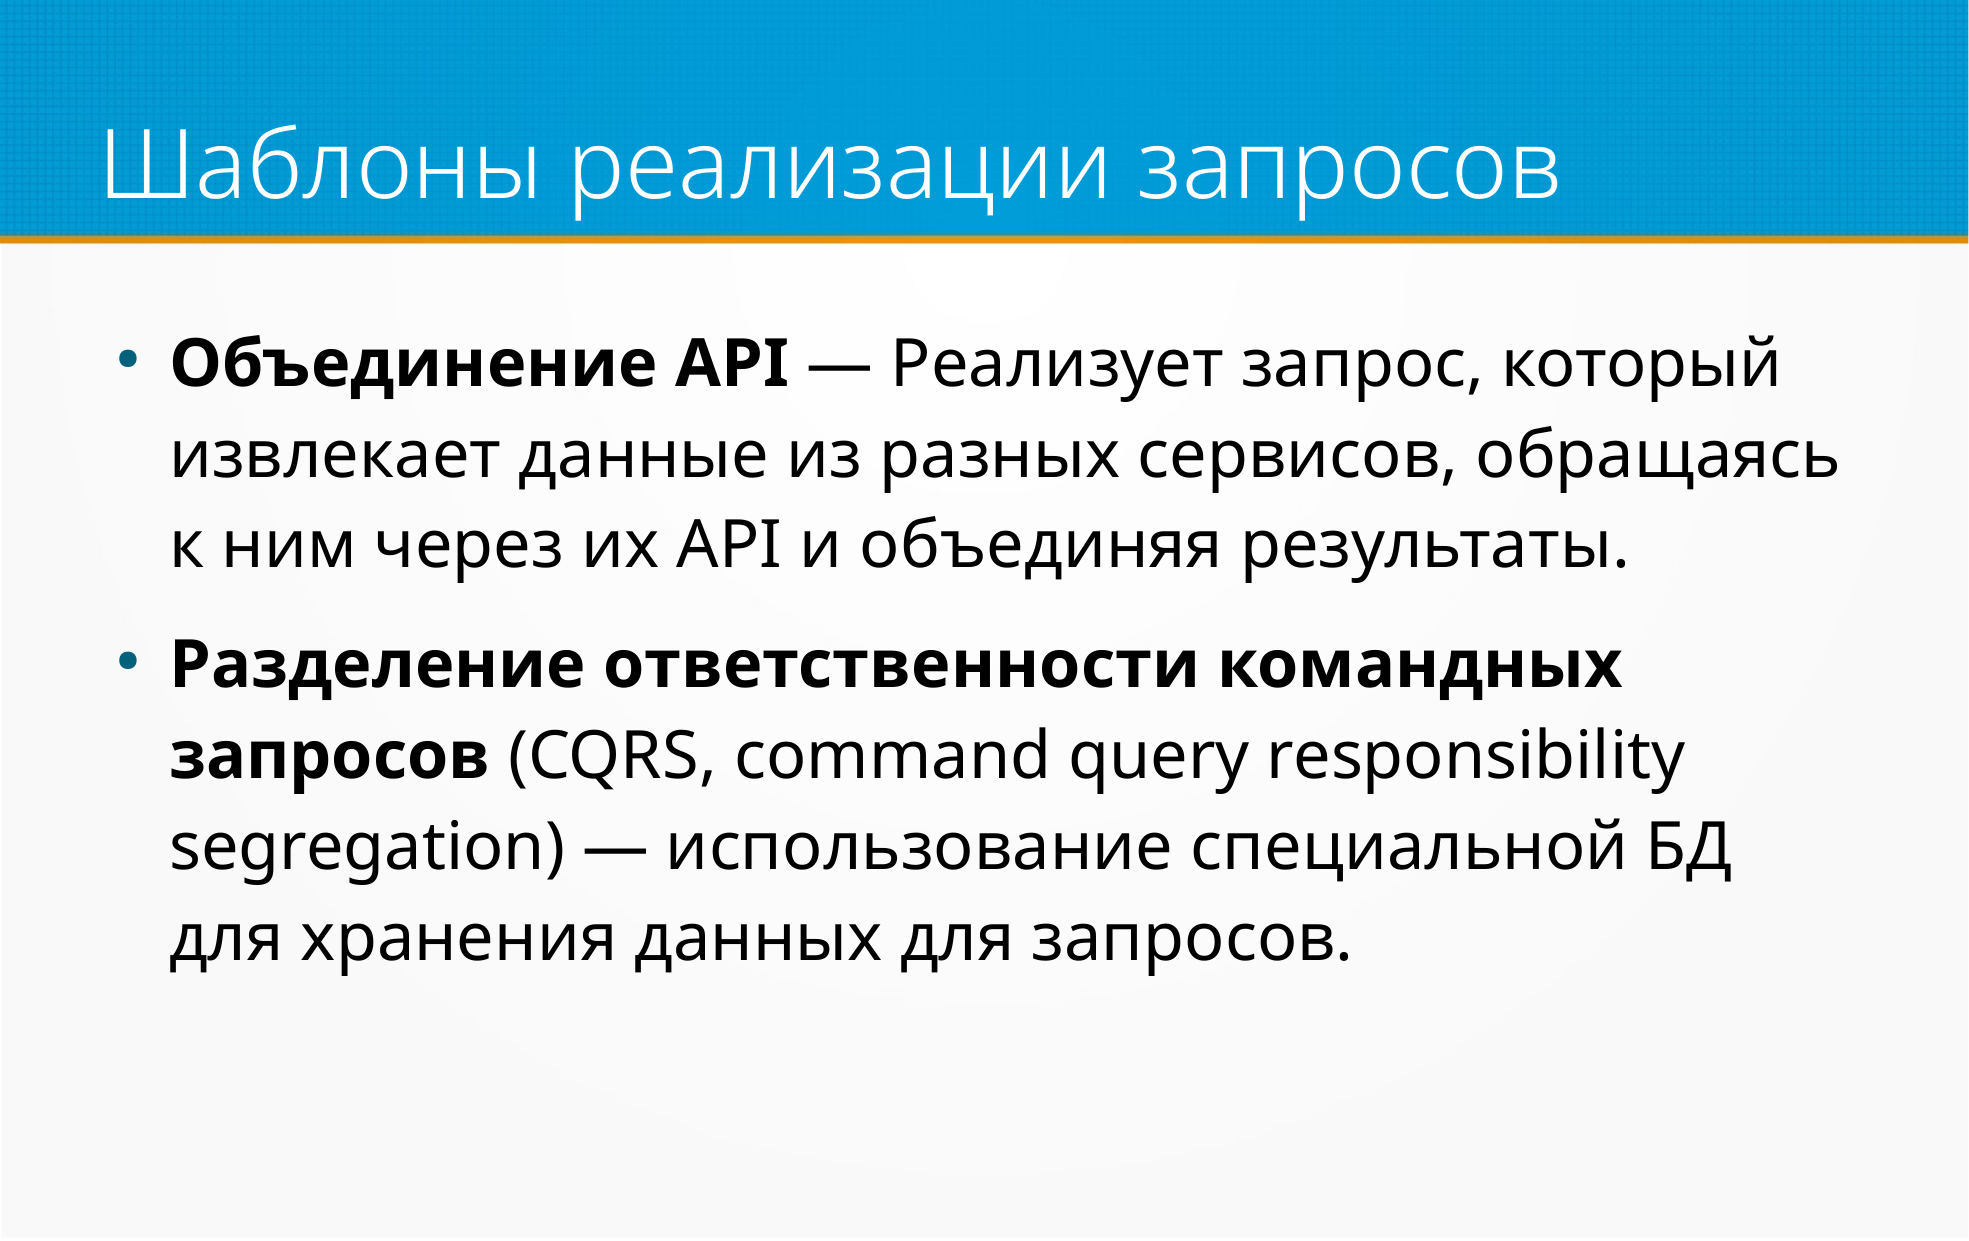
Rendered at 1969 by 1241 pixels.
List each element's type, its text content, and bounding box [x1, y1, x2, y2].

list Объединение API — Реализует запрос, который извлекает данные из разных сервисов, обращаясь к ним через их API и объединяя результаты. Разделение ответственности командных запросов (CQRS, command query responsibility segregation) — использование специальной БД для хранения данных для запросов. [98, 315, 1861, 1081]
title Шаблоны реализации запросов [98, 19, 1870, 227]
picture [0, 233, 1969, 1241]
